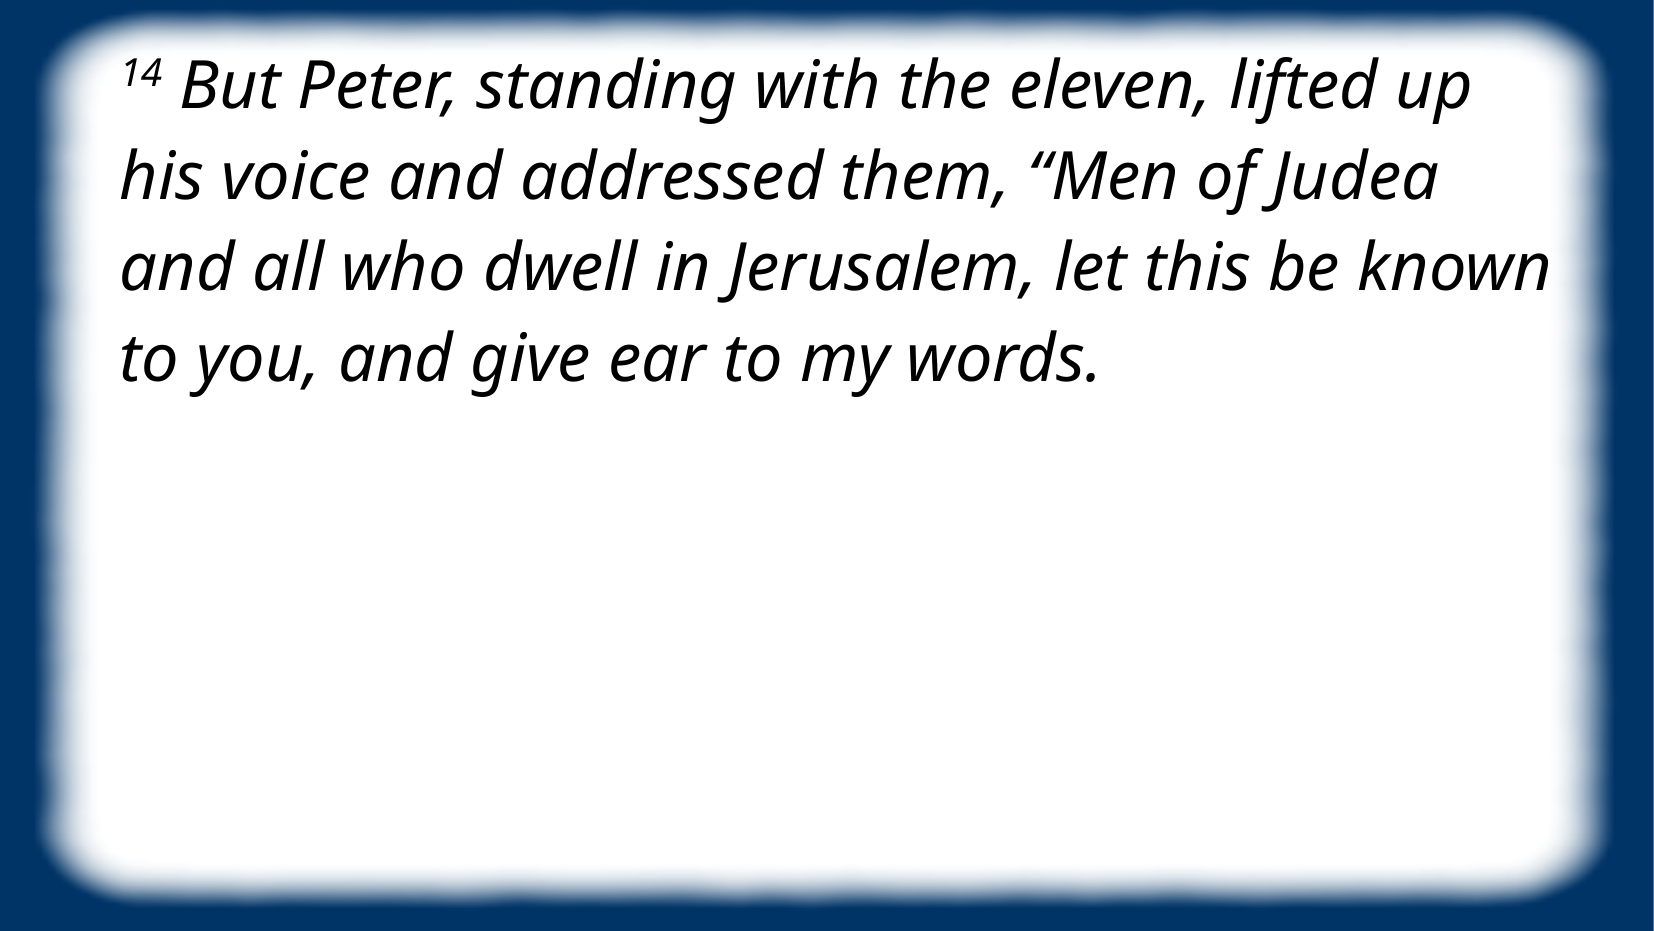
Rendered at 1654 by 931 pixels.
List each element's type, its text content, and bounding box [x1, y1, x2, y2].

text_box 14 But Peter, standing with the eleven, lifted up his voice and addressed them, “Men of Judea and all who dwell in Jerusalem, let this be known to you, and give ear to my words. [105, 30, 1576, 400]
picture [0, 0, 1654, 931]
